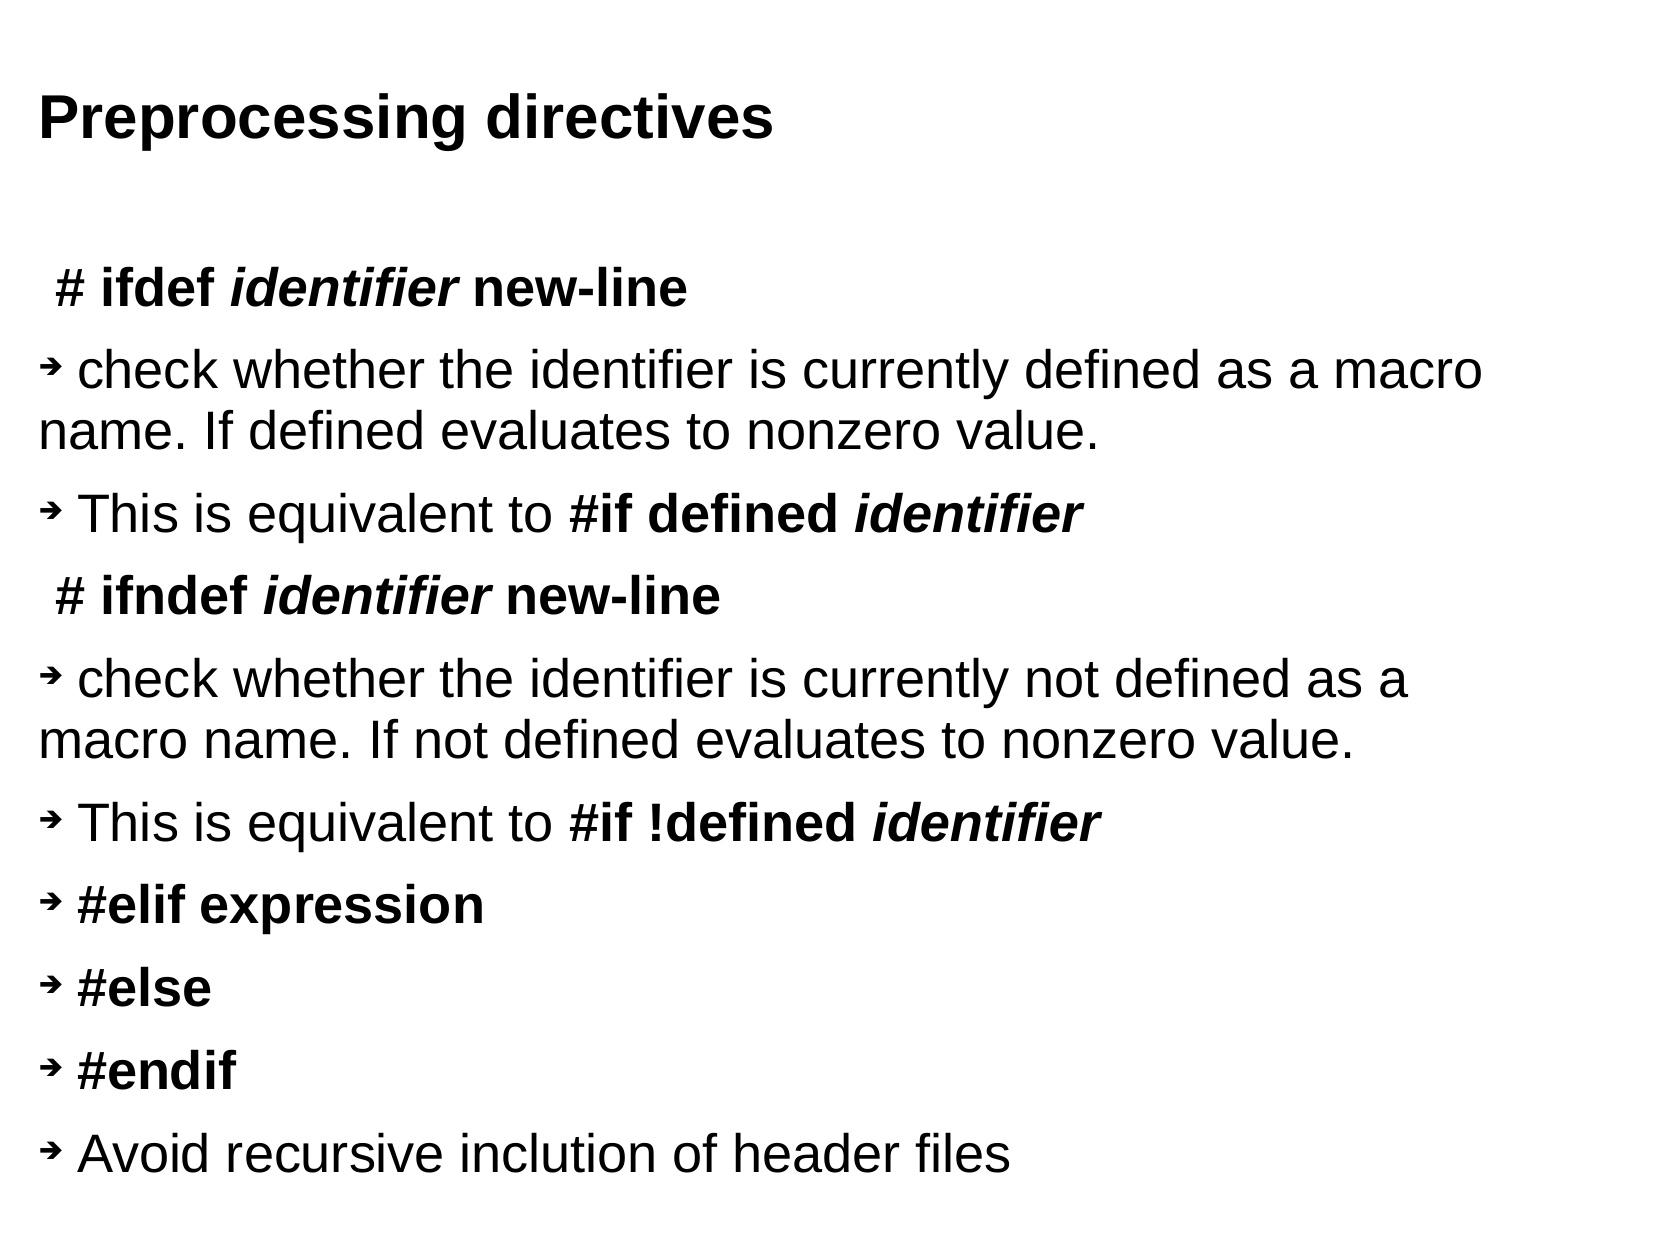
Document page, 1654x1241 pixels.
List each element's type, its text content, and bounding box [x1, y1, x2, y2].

text_box Preprocessing directives # ifdef identifier new-line check whether the identifier is currently defined as a macro name. If defined evaluates to nonzero value. This is equivalent to #if defined identifier # ifndef identifier new-line check whether the identifier is currently not defined as a macro name. If not defined evaluates to nonzero value. This is equivalent to #if !defined identifier #elif expression #else #endif Avoid recursive inclution of header files [23, 75, 1576, 1201]
